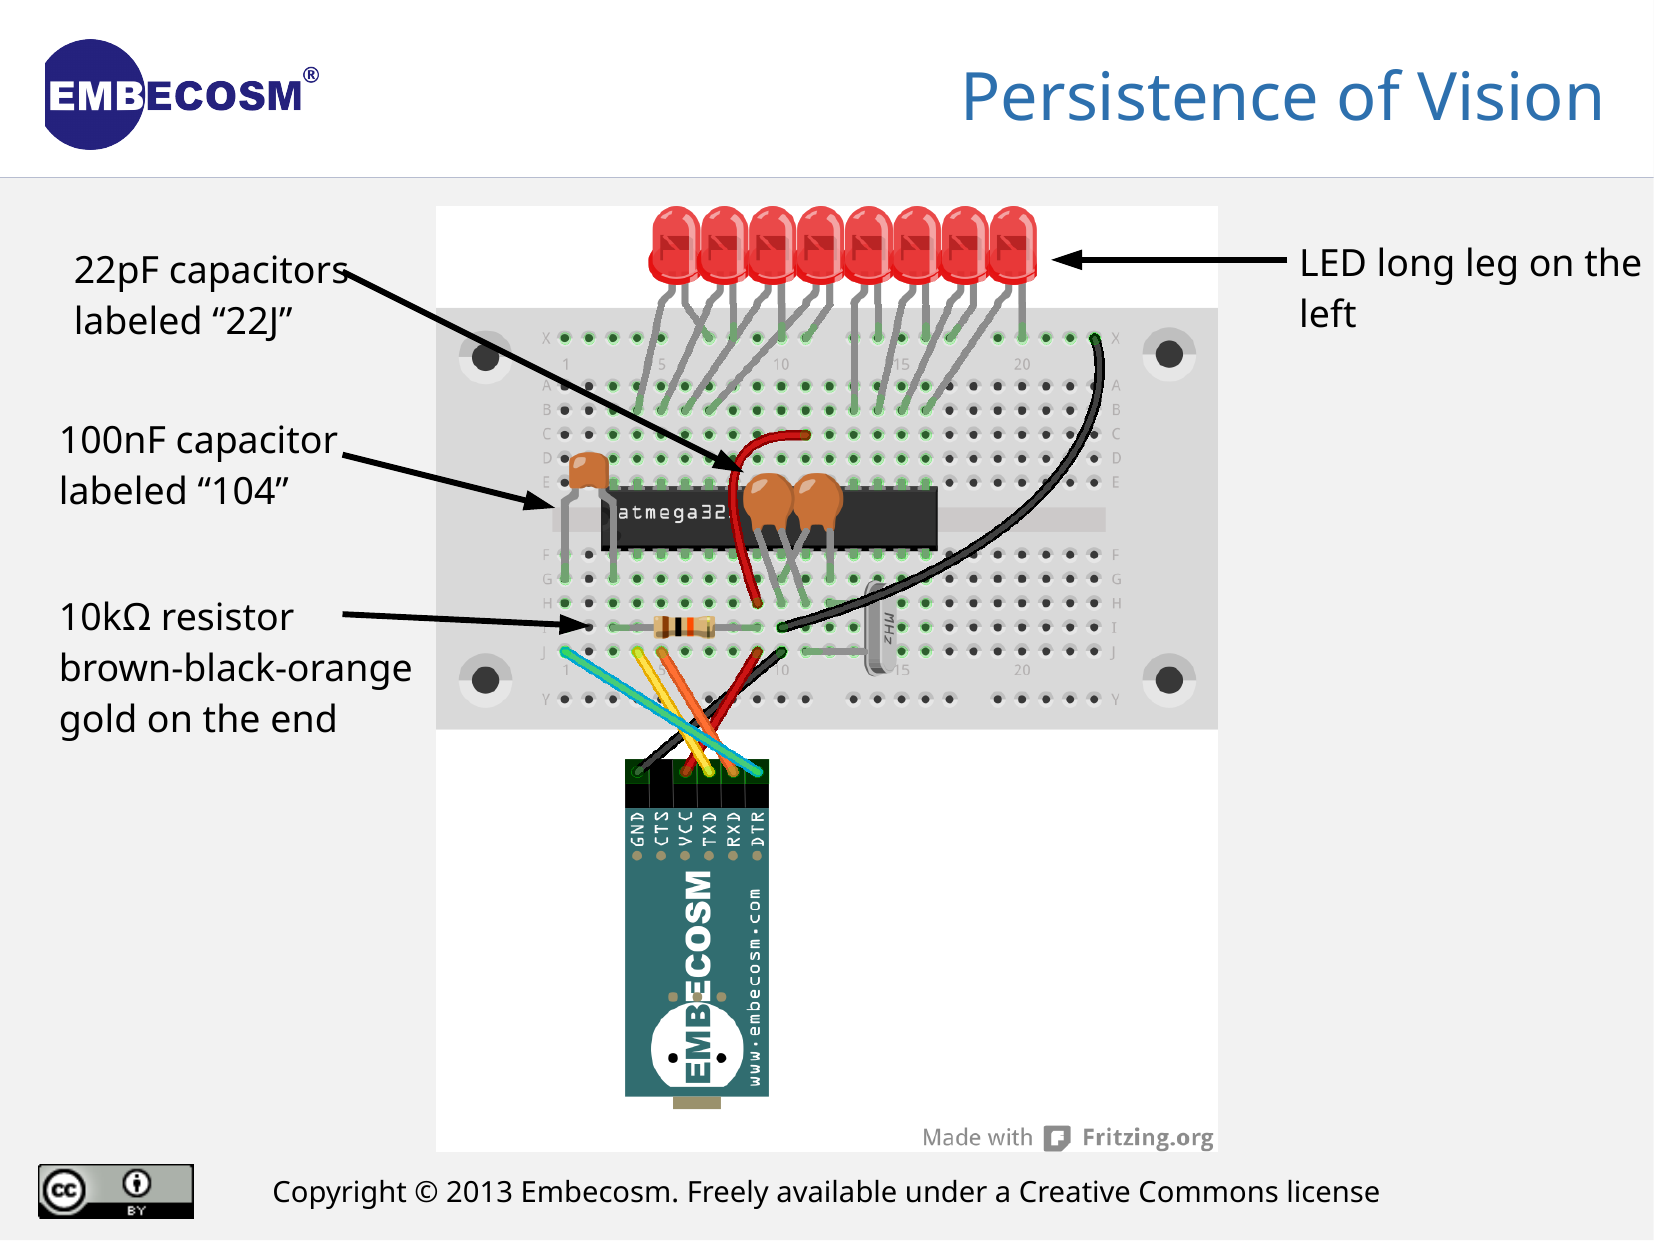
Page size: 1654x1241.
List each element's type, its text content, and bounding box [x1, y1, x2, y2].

picture [436, 206, 1218, 1152]
picture [38, 1164, 194, 1219]
picture [45, 39, 319, 150]
text_box LED long leg on the left [1299, 236, 1654, 383]
title Persistence of Vision [330, 23, 1607, 166]
text_box 22pF capacitors labeled “22J” [59, 236, 414, 349]
text_box 10kΩ resistor brown-black-orange gold on the end [59, 590, 414, 737]
text_box 100nF capacitor labeled “104” [59, 413, 414, 511]
